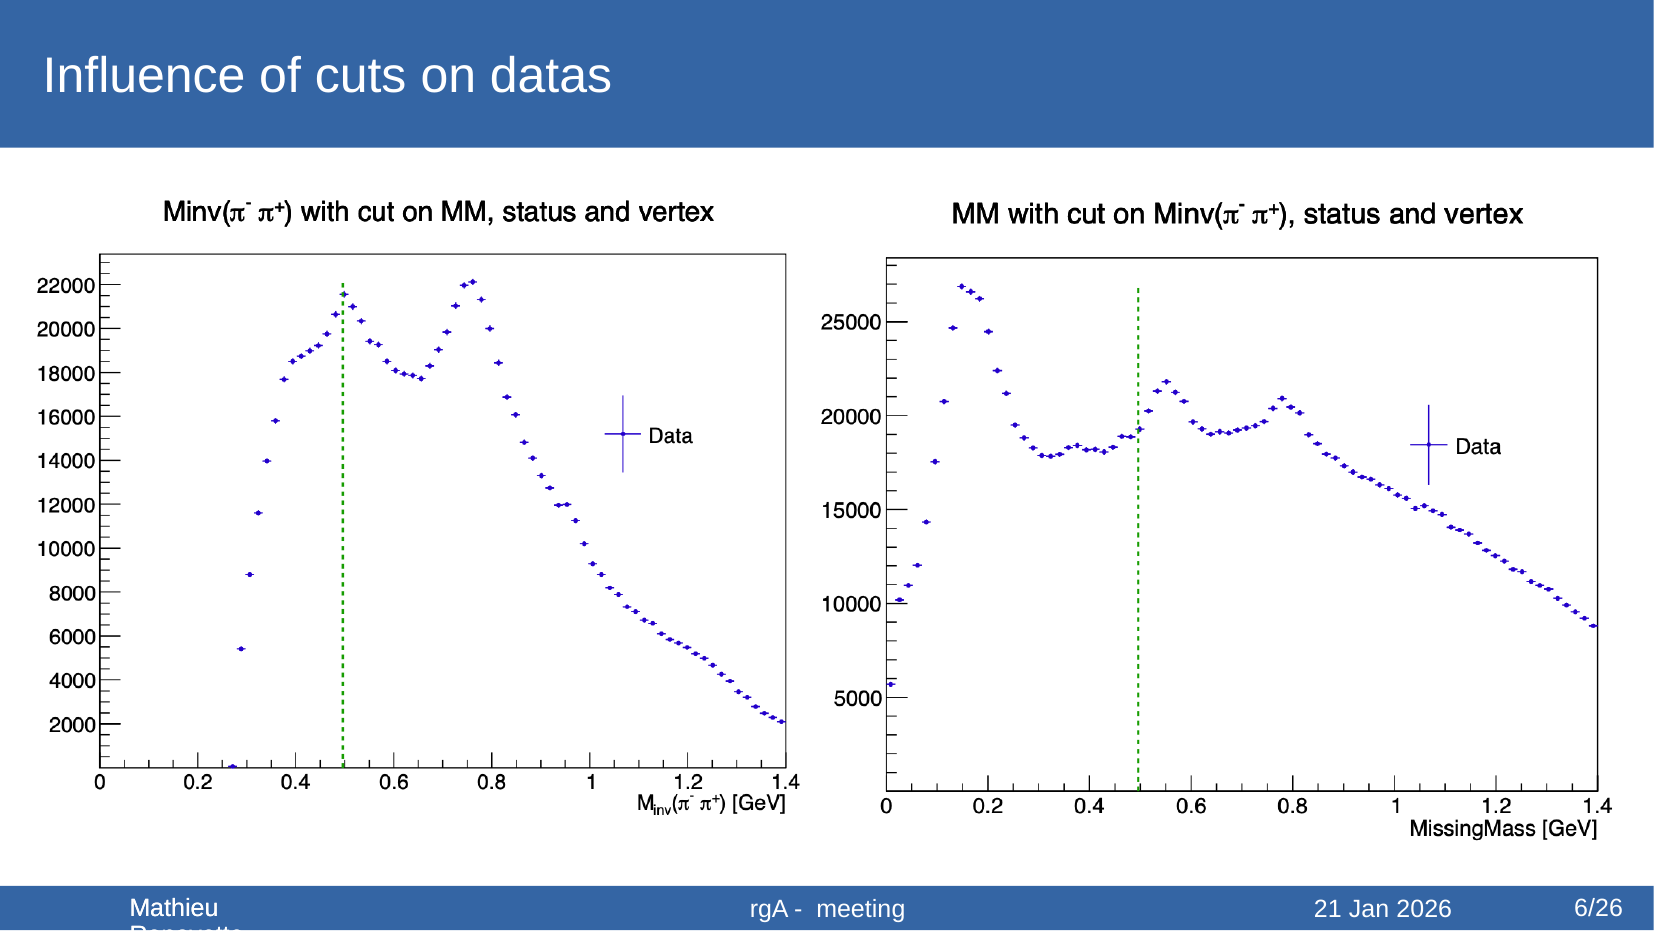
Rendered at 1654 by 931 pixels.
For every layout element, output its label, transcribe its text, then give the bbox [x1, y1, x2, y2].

text_box [0, 885, 131, 931]
text_box Mathieu Ronayette [114, 885, 355, 929]
text_box 6/26 [1559, 885, 1654, 930]
text_box [0, 0, 1654, 148]
picture [27, 194, 1623, 846]
text_box Influence of cuts on datas [27, 40, 886, 114]
text_box rgA - meeting [734, 887, 953, 931]
text_box 21 Jan 2026 [1299, 887, 1536, 931]
text_box [226, 885, 1654, 931]
